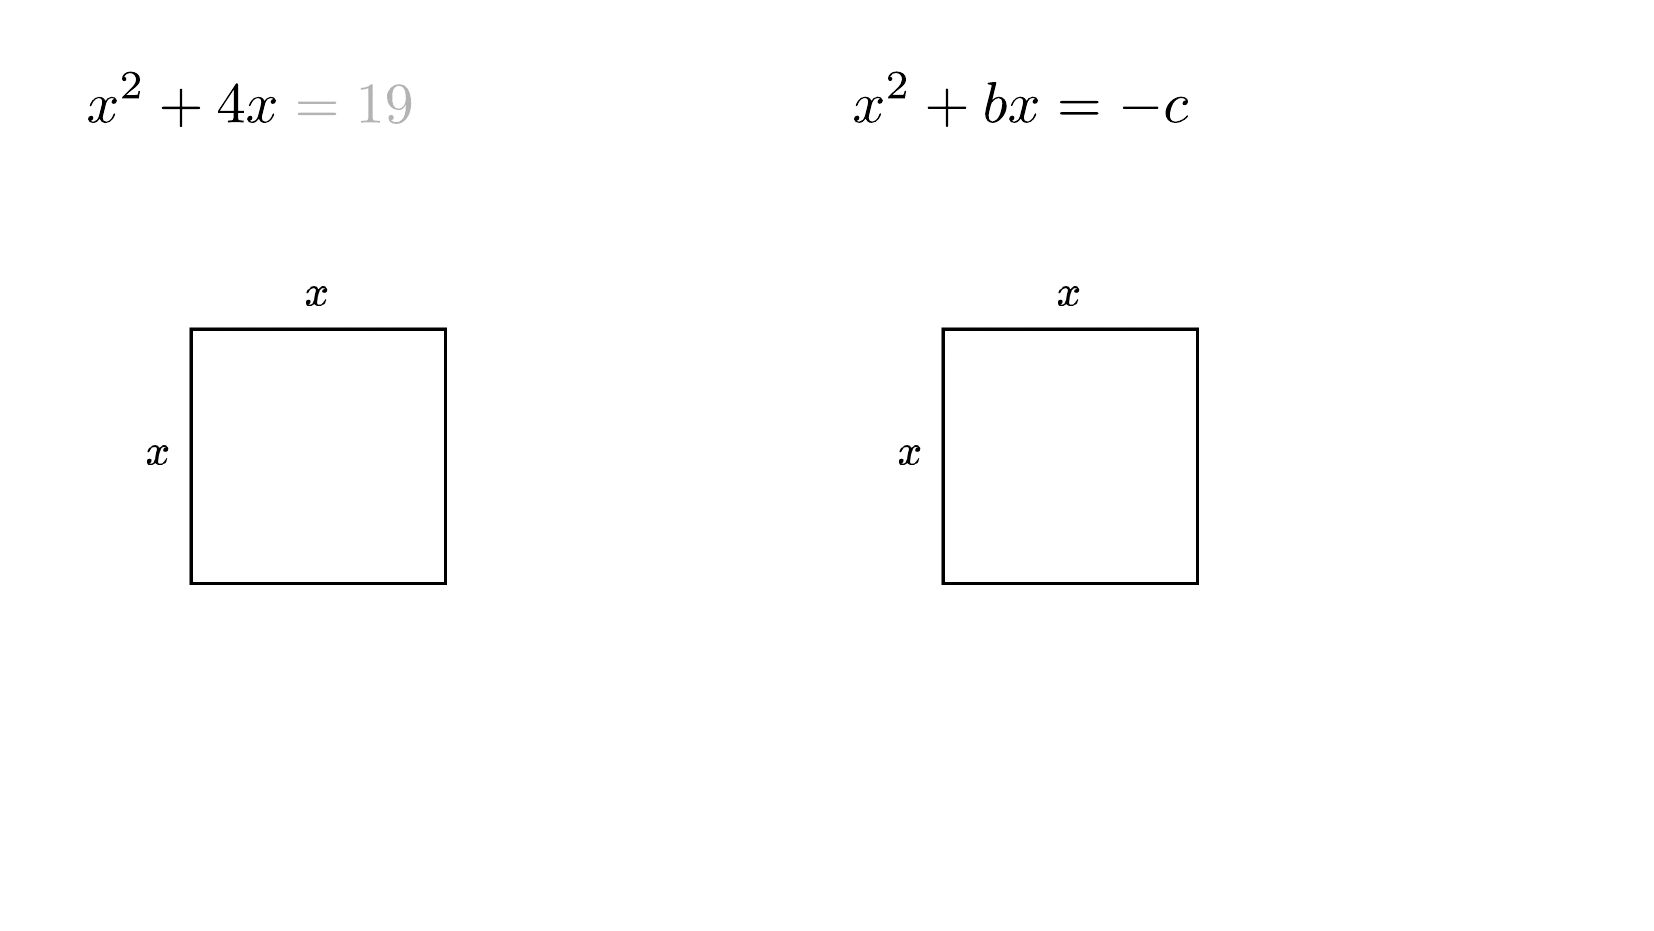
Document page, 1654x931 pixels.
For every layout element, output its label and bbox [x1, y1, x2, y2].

text_box [853, 71, 1189, 128]
picture [814, 200, 1485, 875]
text_box [283, 59, 449, 142]
picture [62, 200, 733, 875]
text_box [87, 71, 277, 128]
